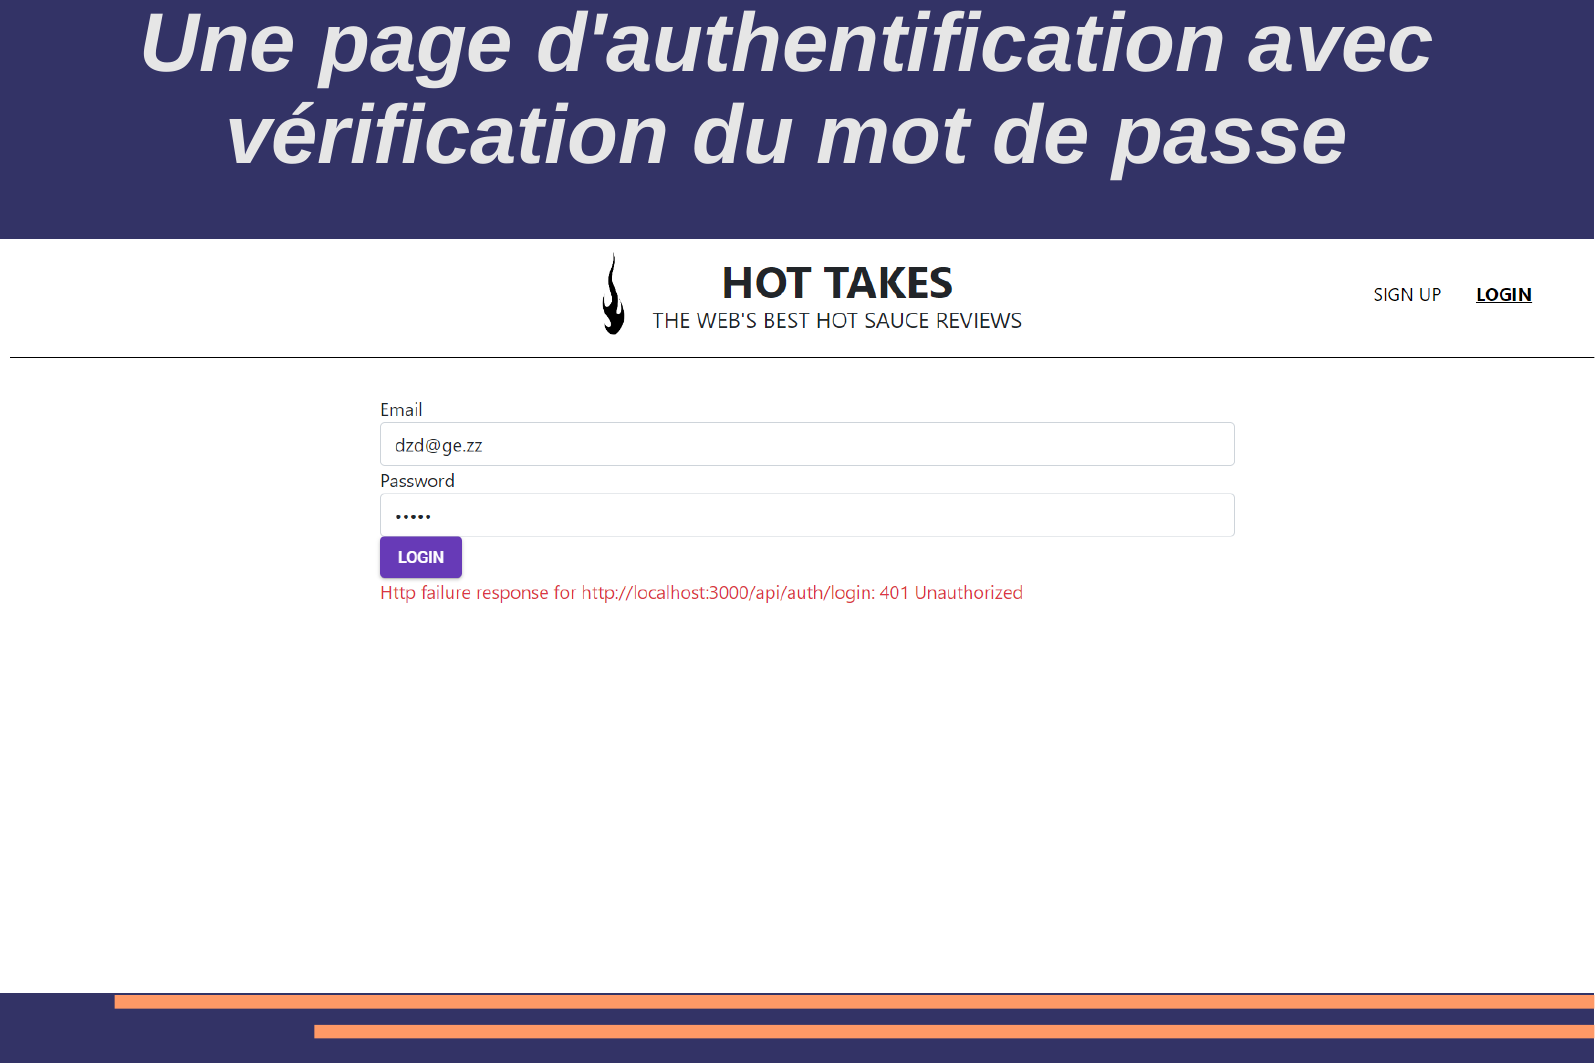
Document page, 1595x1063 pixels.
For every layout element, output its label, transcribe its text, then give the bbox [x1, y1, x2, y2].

picture [0, 239, 1595, 993]
title Une page d'authentification avec vérification du mot de passe [106, 0, 1468, 182]
